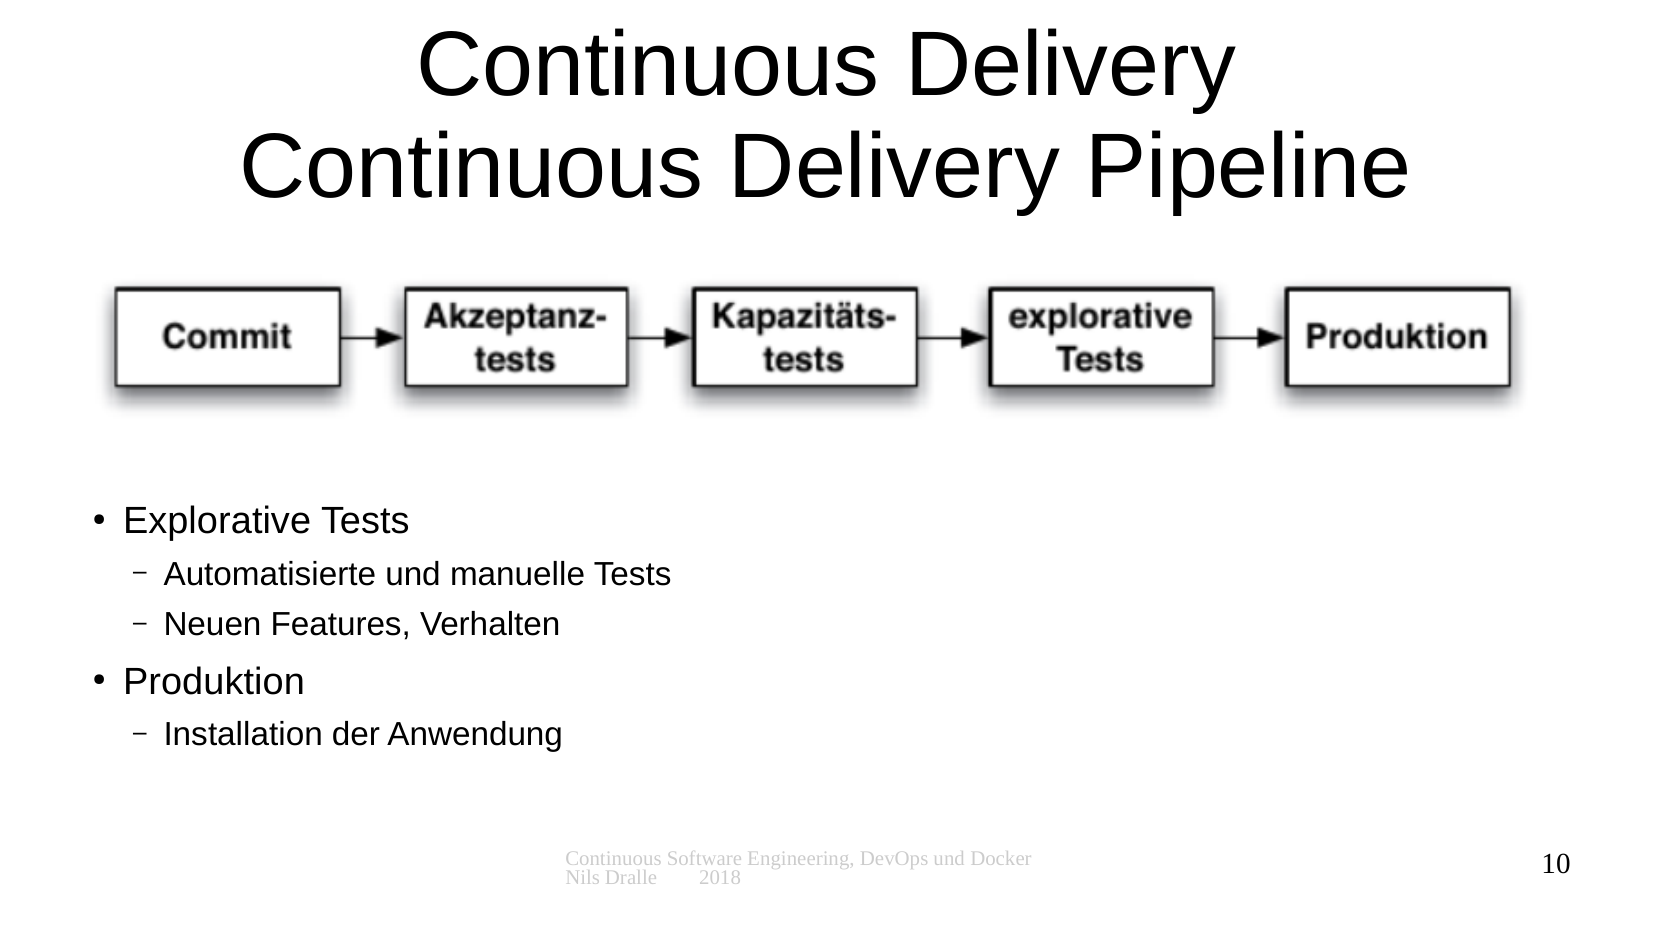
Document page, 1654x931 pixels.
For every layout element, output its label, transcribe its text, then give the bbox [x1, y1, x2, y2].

list Explorative Tests Automatisierte und manuelle Tests Neuen Features, Verhalten Produktion Installation der Anwendung [82, 499, 1571, 757]
picture [82, 252, 1571, 440]
title Continuous Delivery Continuous Delivery Pipeline [82, 0, 1571, 252]
